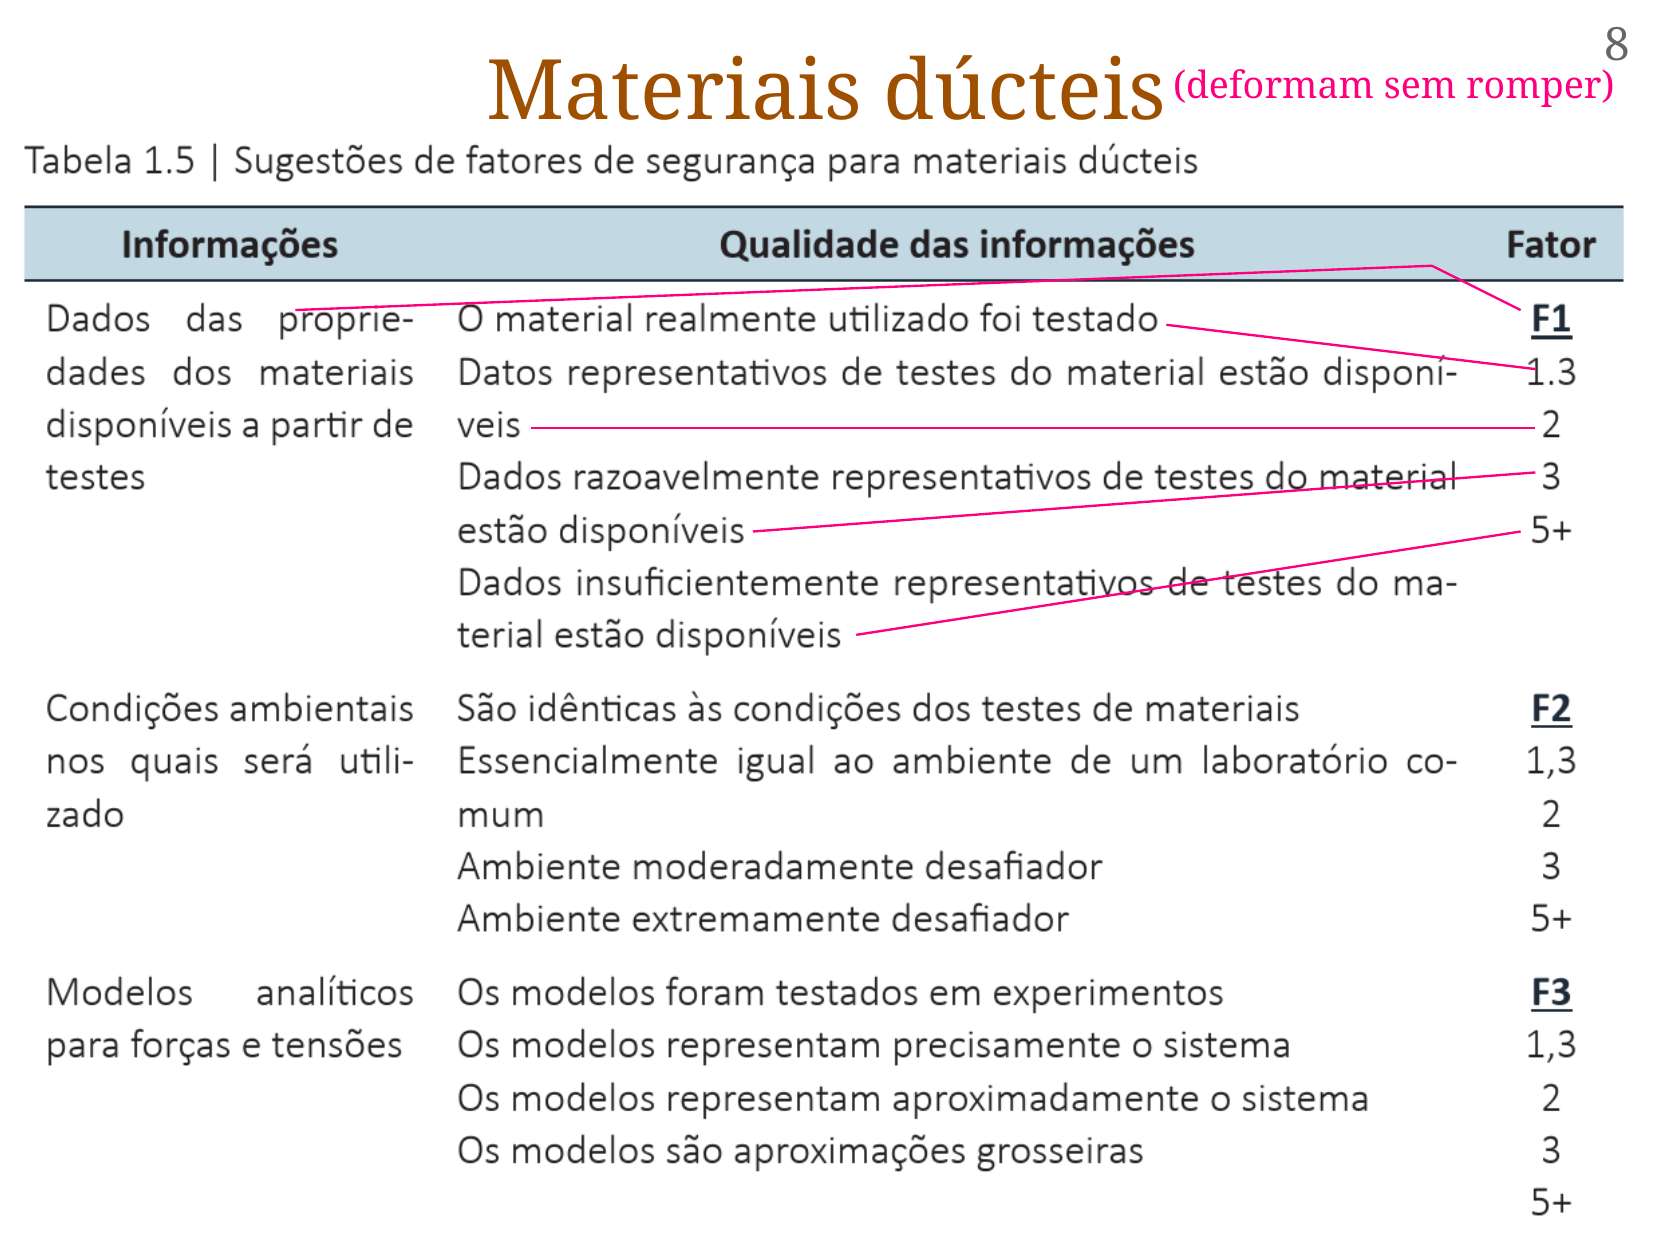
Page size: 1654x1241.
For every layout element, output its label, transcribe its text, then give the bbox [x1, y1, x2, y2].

text_box (deformam sem romper) [1158, 51, 1654, 119]
picture [22, 140, 1625, 1226]
title Materiais dúcteis [59, 29, 1595, 140]
